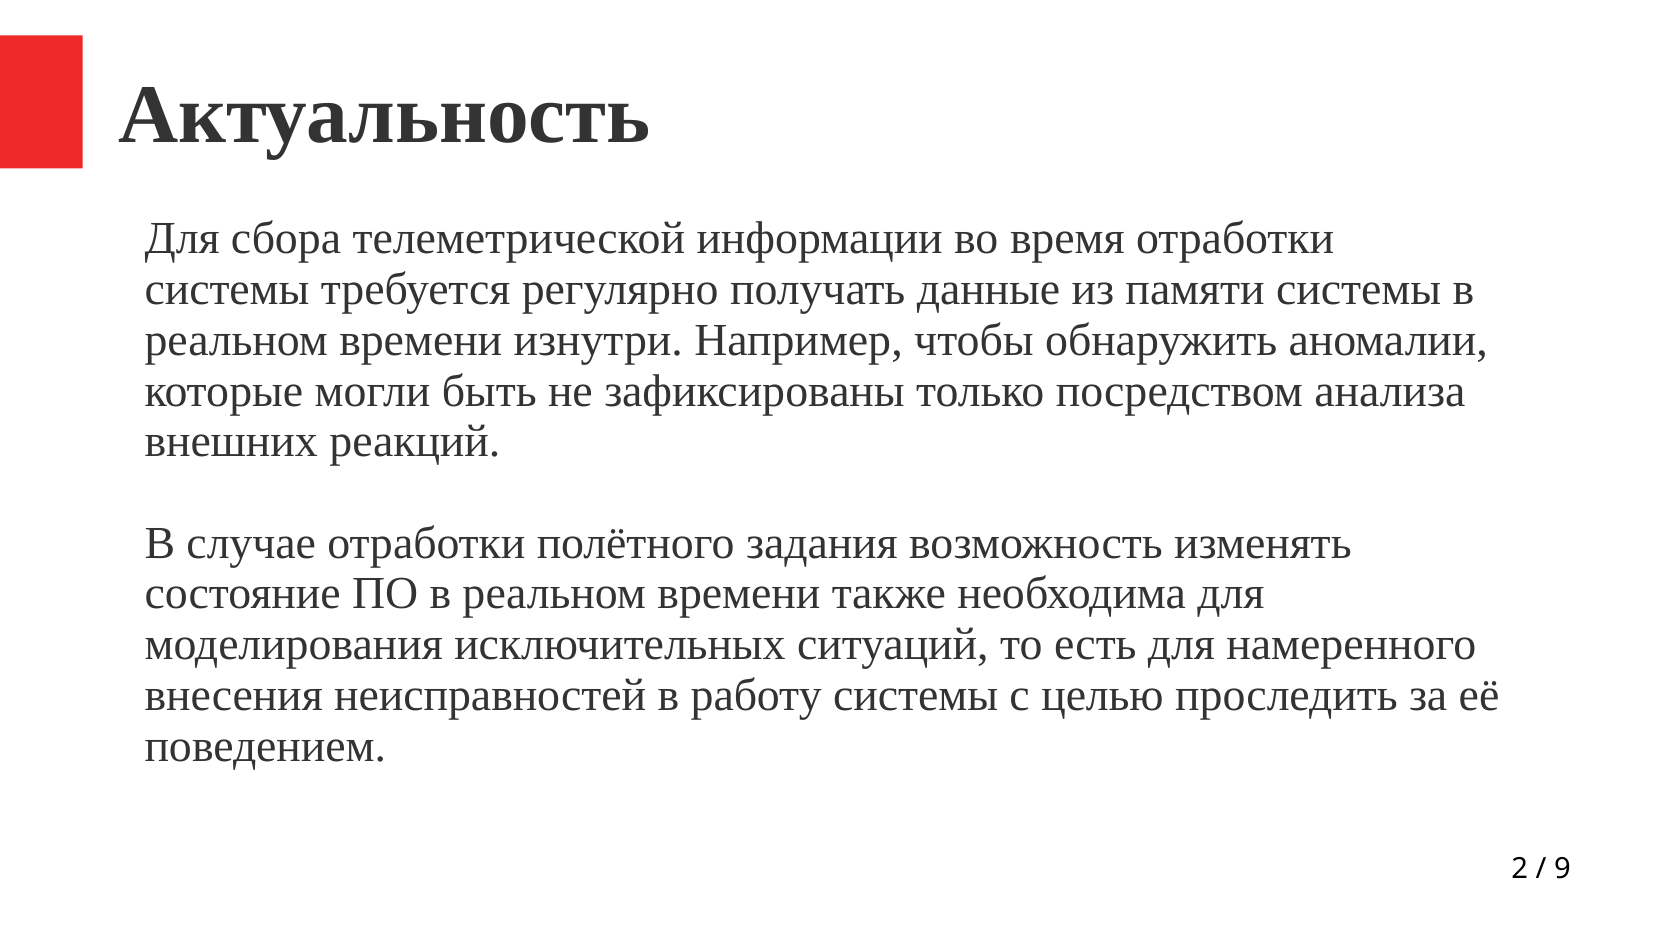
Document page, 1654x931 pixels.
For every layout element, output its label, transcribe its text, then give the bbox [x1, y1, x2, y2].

text_box Для сбора телеметрической информации во время отработки системы требуется регулярно получать данные из памяти системы в реальном времени изнутри. Например, чтобы обнаружить аномалии, которые могли быть не зафиксированы только посредством анализа внешних реакций. В случае отработки полётного задания возможность изменять состояние ПО в реальном времени также необходима для моделирования исключительных ситуаций, то есть для намеренного внесения неисправностей в работу системы с целью проследить за её поведением. [129, 205, 1524, 830]
title Актуальность [118, 34, 1571, 195]
